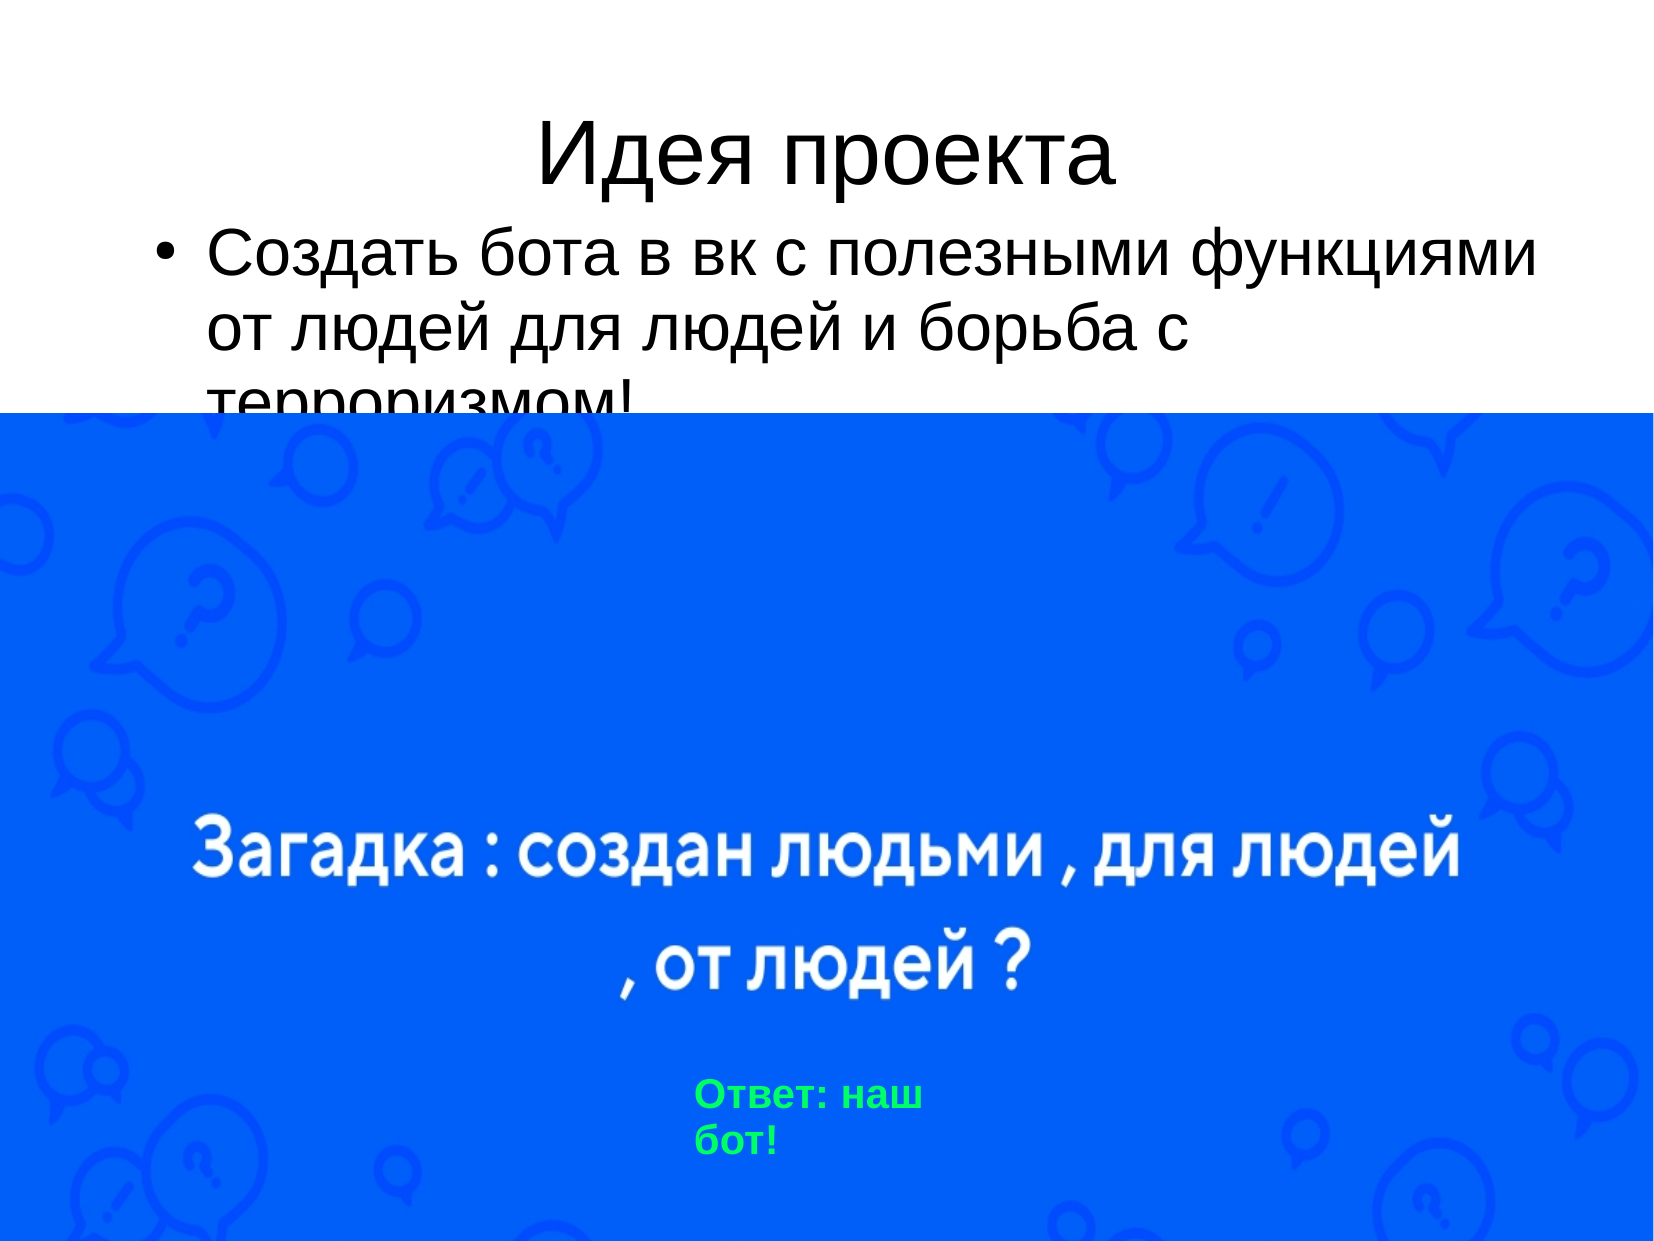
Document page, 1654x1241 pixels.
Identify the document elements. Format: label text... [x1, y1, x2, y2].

list Создать бота в вк с полезными функциями от людей для людей и борьба с терроризмом! [135, 215, 1625, 413]
title Идея проекта [82, 49, 1571, 257]
picture [0, 413, 1654, 1241]
text_box Ответ: наш бот! [679, 1062, 1034, 1126]
